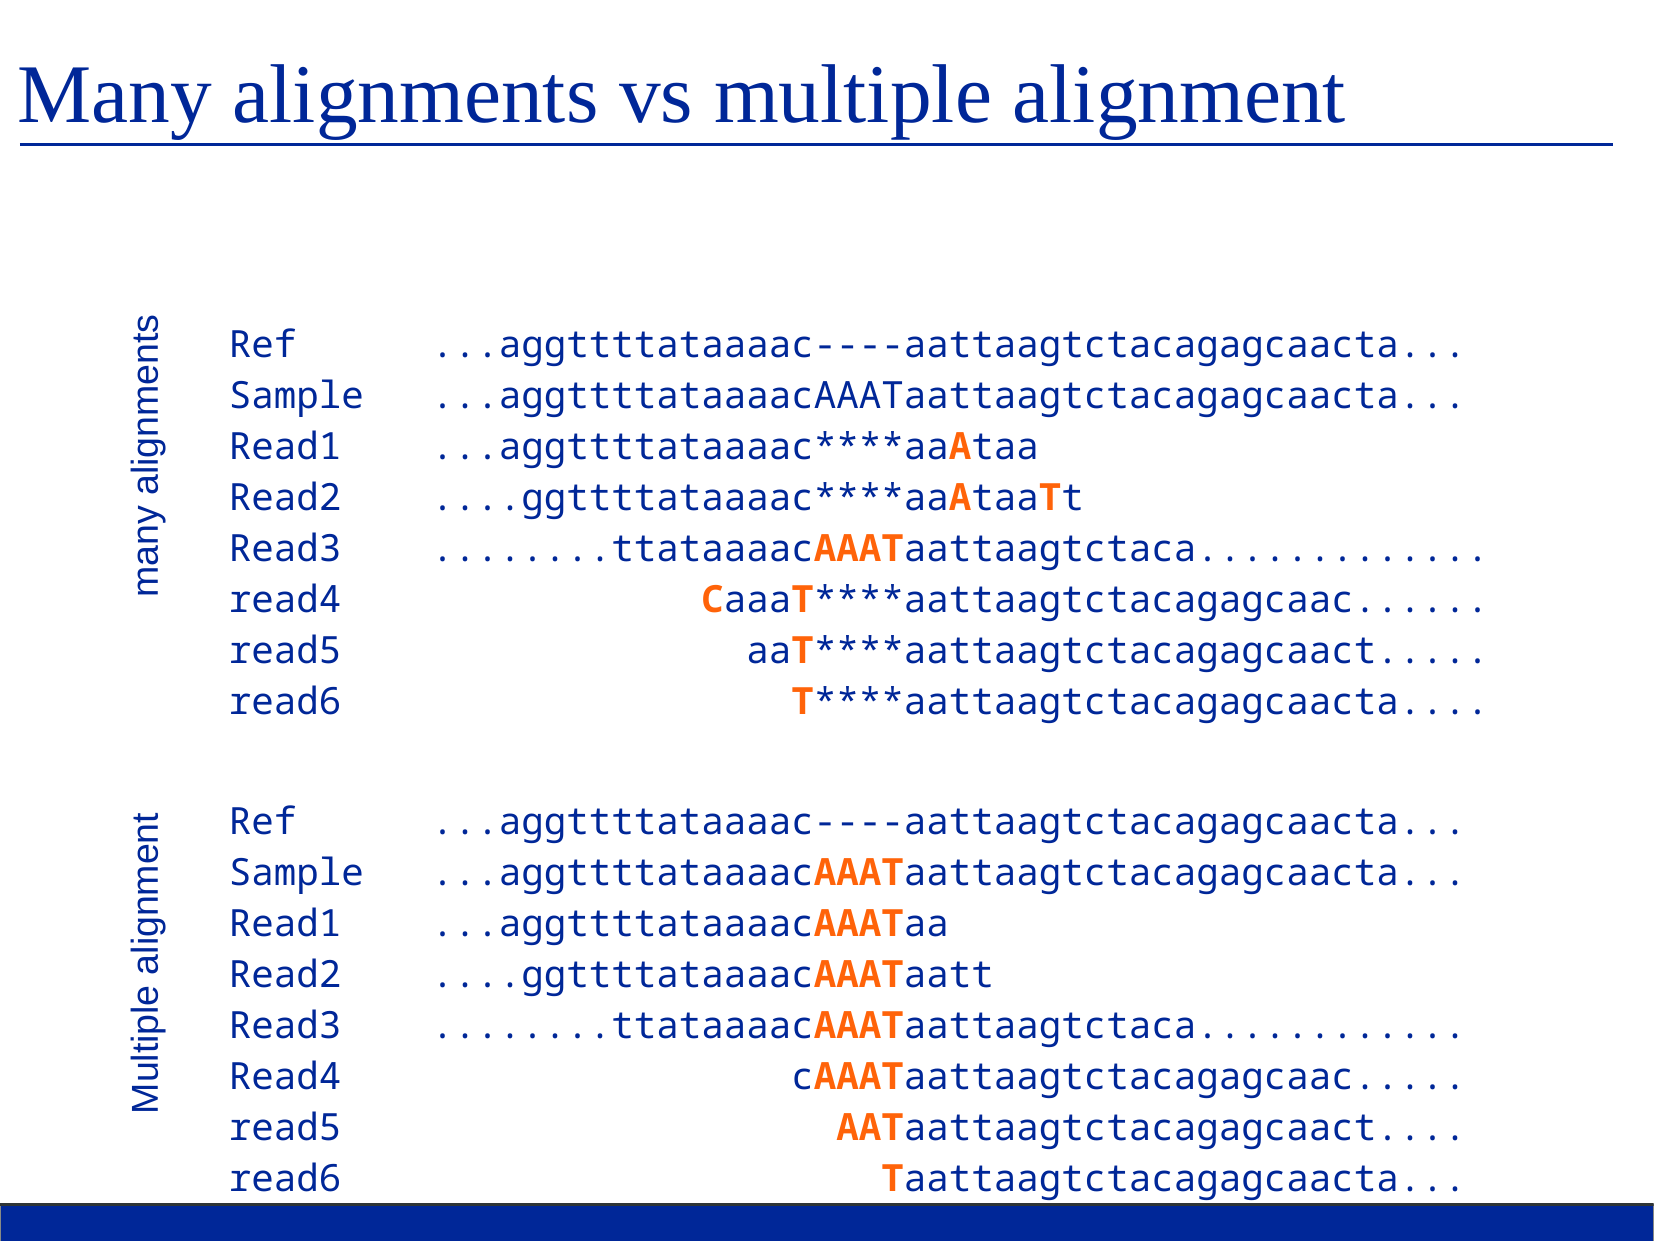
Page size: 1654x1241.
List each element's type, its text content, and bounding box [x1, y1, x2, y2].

text_box Ref ...aggttttataaaac----aattaagtctacagagcaacta... Sample ...aggttttataaaacAAATaattaagtctacagagcaacta... Read1 ...aggttttataaaacAAATaa Read2 ....ggttttataaaacAAATaatt Read3 ........ttataaaacAAATaattaagtctaca............ Read4 cAAATaattaagtctacagagcaac..... read5 AATaattaagtctacagagcaact.... read6 Taattaagtctacagagcaacta... [191, 786, 1579, 1150]
text_box many alignments [116, 284, 174, 613]
title Many alignments vs multiple alignment [17, 0, 1589, 198]
text_box Ref ...aggttttataaaac----aattaagtctacagagcaacta... Sample ...aggttttataaaacAAATaattaagtctacagagcaacta... Read1 ...aggttttataaaac****aaAtaa Read2 ....ggttttataaaac****aaAtaaTt Read3 ........ttataaaacAAATaattaagtctaca............. read4 CaaaT****aattaagtctacagagcaac...... read5 aaT****aattaagtctacagagcaact..... read6 T****aattaagtctacagagcaacta.... [191, 310, 1579, 674]
text_box Multiple alignment [116, 780, 216, 1130]
